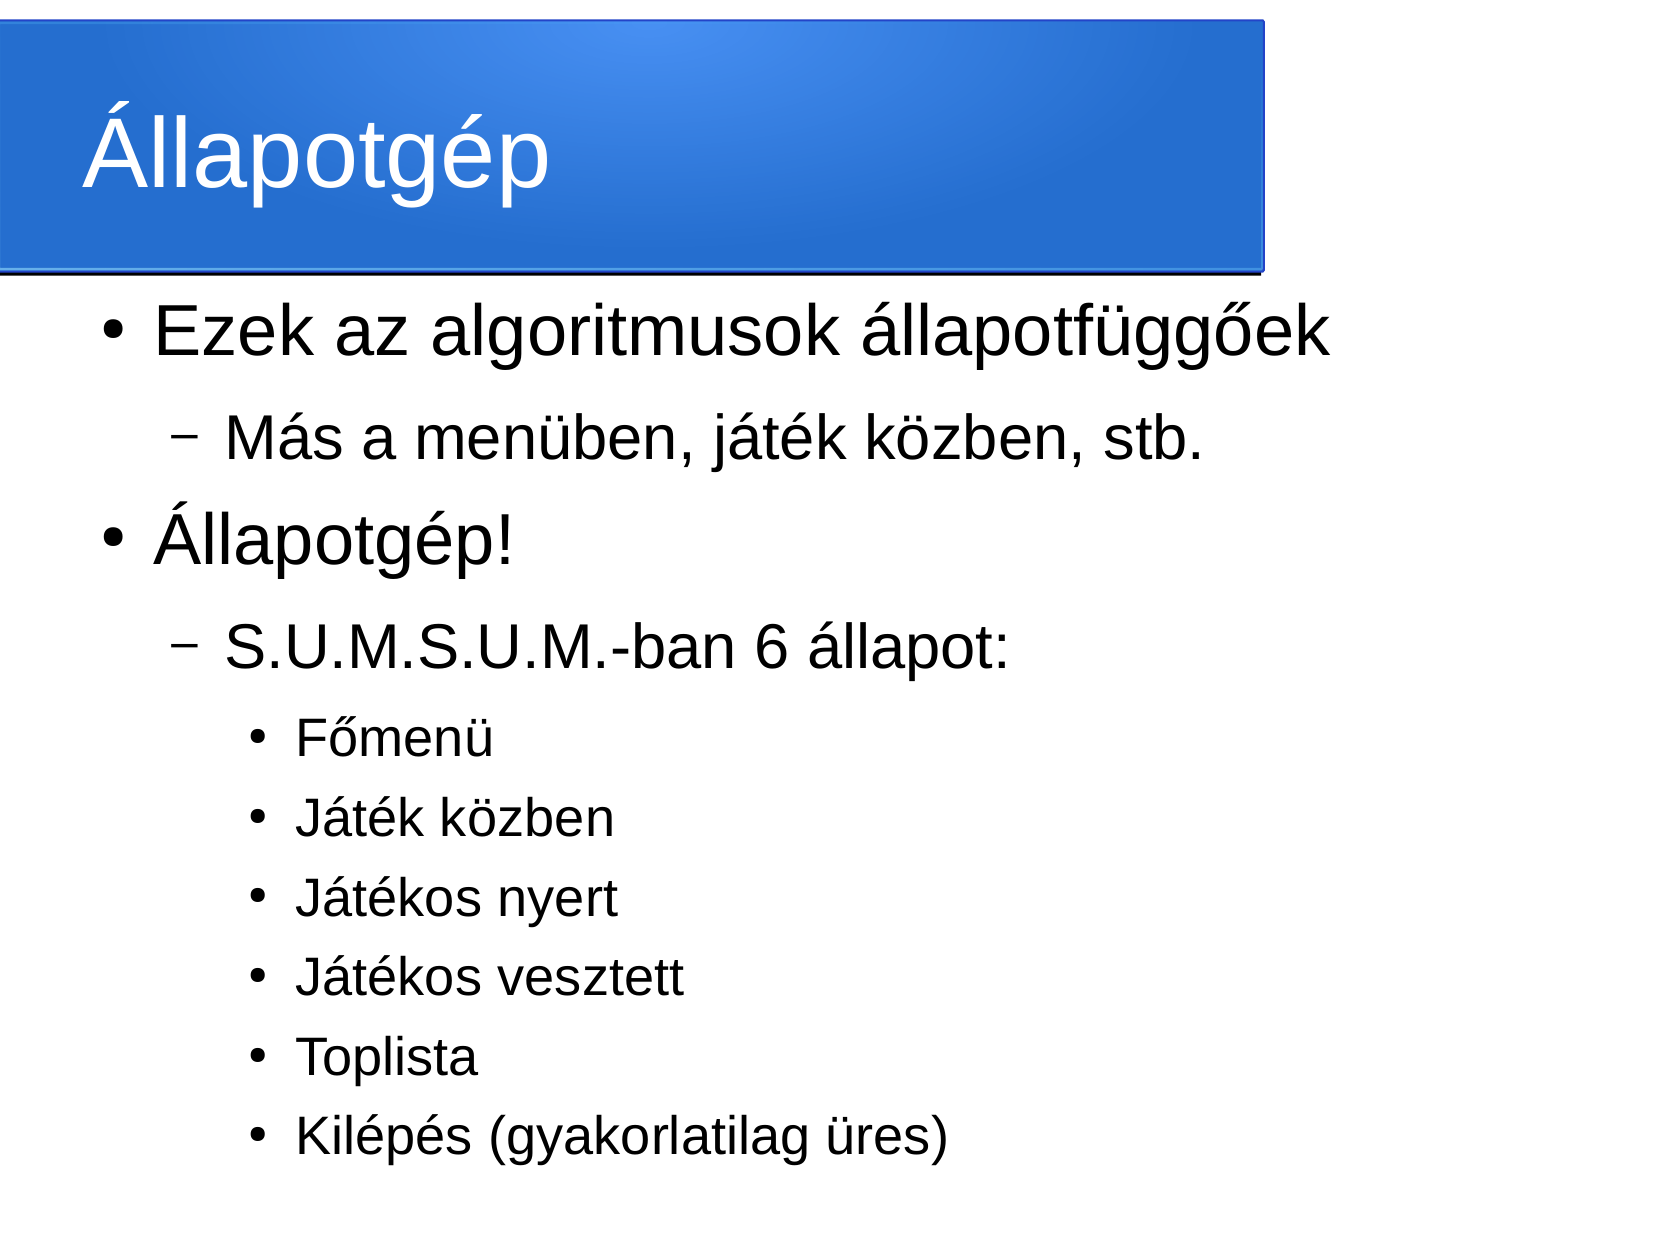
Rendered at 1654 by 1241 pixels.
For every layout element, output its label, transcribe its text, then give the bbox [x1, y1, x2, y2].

list Ezek az algoritmusok állapotfüggőek Más a menüben, játék közben, stb. Állapotgép! S.U.M.S.U.M.-ban 6 állapot: Főmenü Játék közben Játékos nyert Játékos vesztett Toplista Kilépés (gyakorlatilag üres) [82, 290, 1538, 1170]
title Állapotgép [82, 49, 1250, 257]
